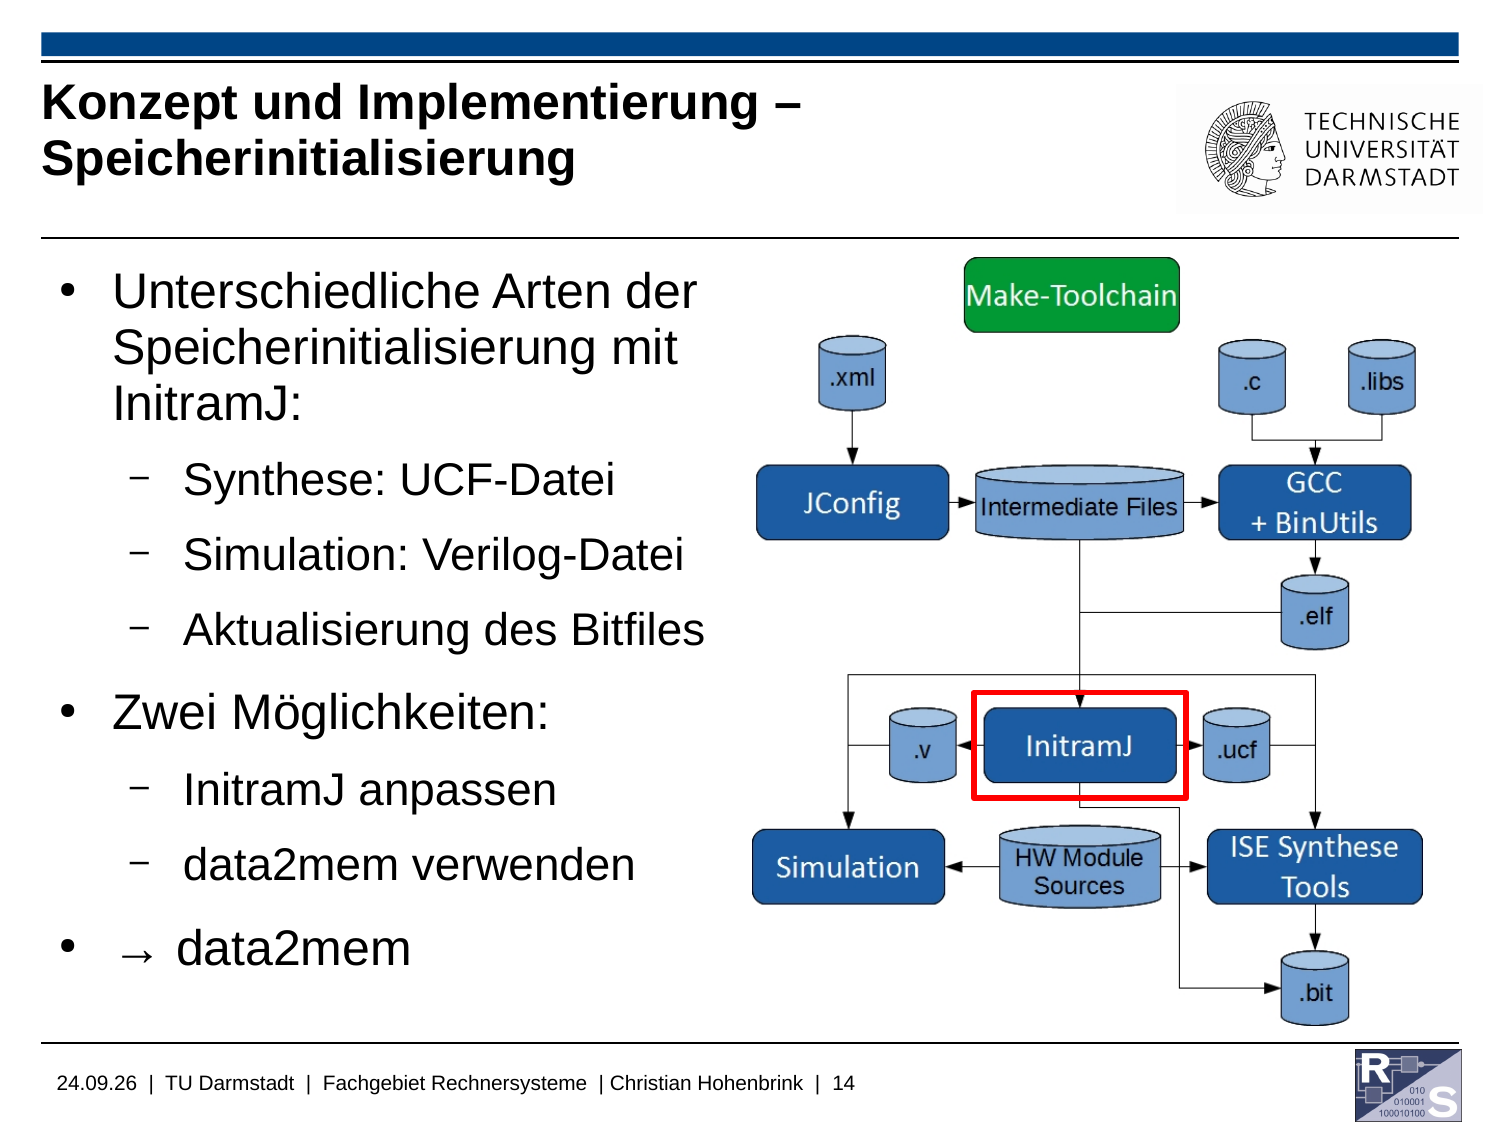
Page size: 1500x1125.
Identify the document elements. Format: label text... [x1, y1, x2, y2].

list Unterschiedliche Arten der Speicherinitialisierung mit InitramJ: Synthese: UCF-Datei Simulation: Verilog-Datei Aktualisierung des Bitfiles Zwei Möglichkeiten: InitramJ anpassen data2mem verwenden → data2mem [41, 263, 731, 1032]
picture [752, 257, 1423, 1026]
title Konzept und Implementierung – Speicherinitialisierung [41, 55, 1131, 206]
picture [1355, 1049, 1462, 1122]
